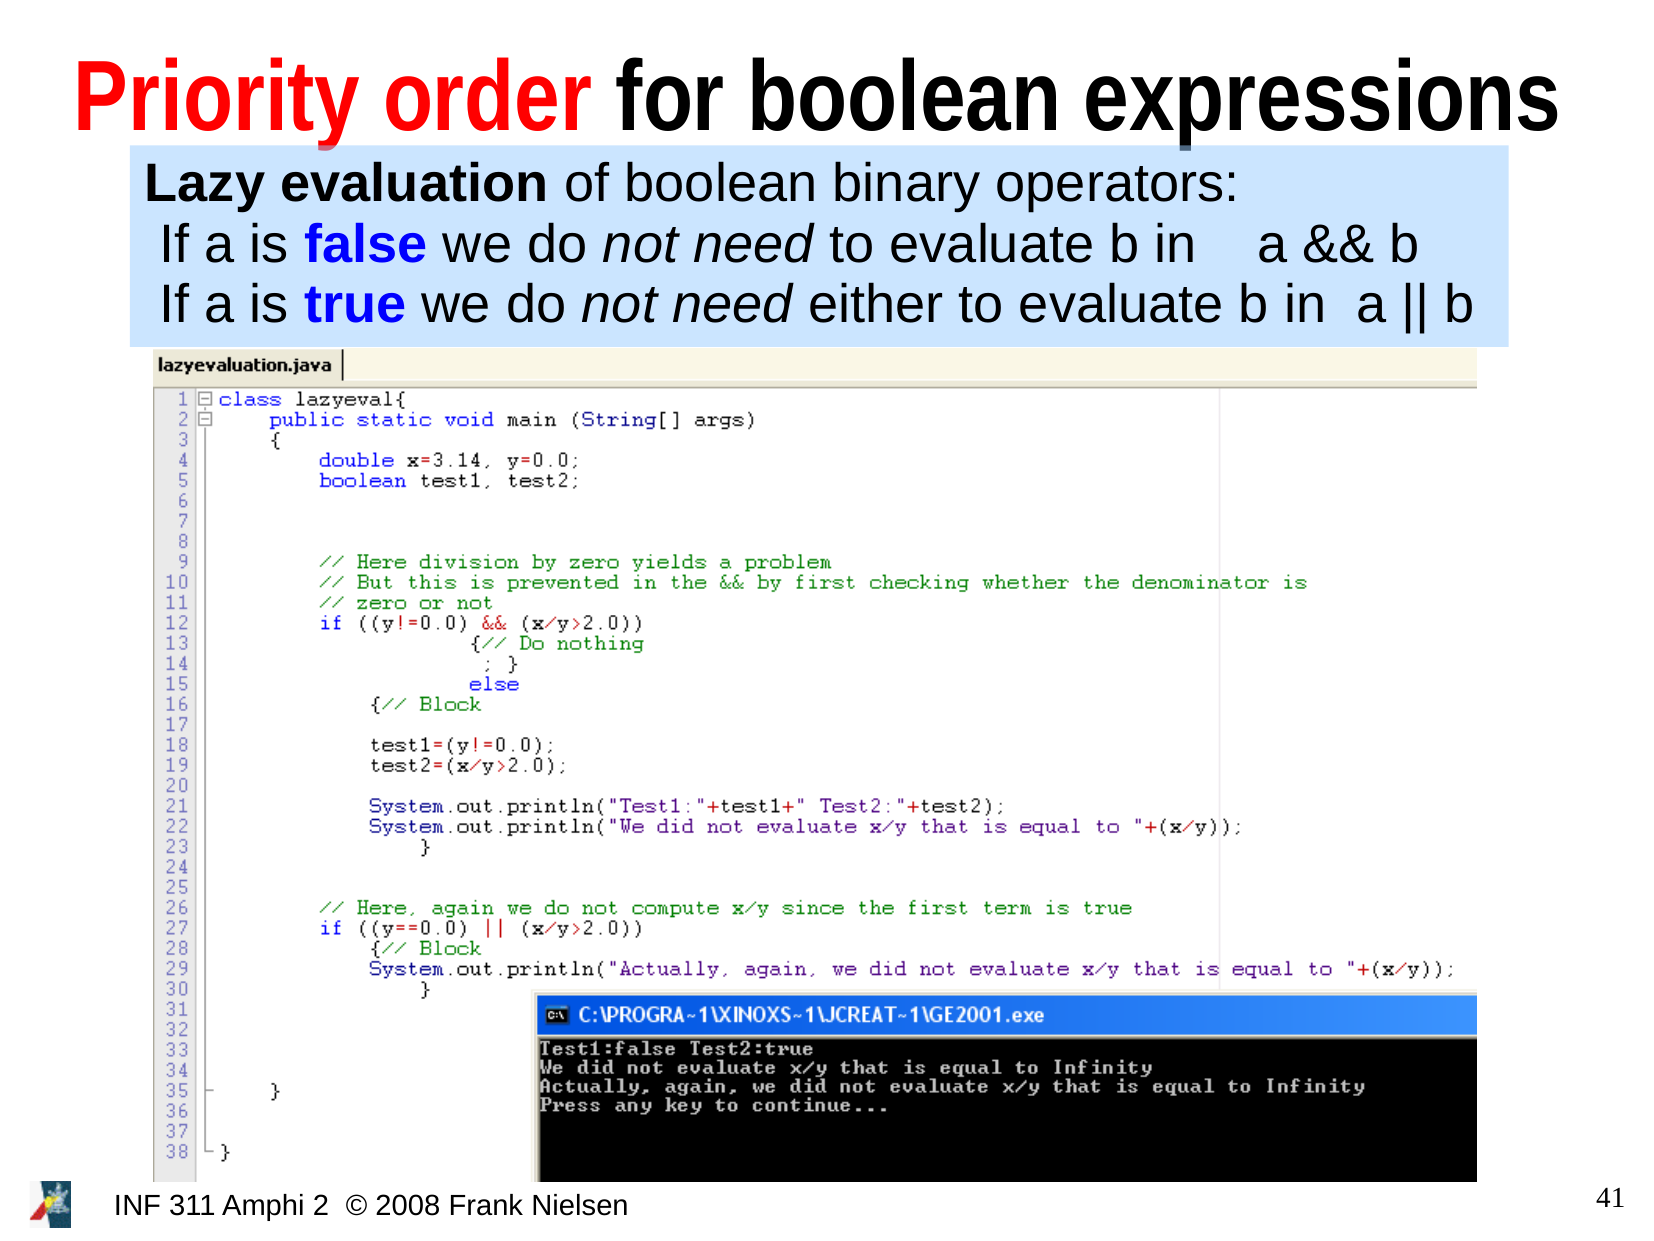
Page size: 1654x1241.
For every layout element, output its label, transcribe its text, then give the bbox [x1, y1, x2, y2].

text_box Lazy evaluation of boolean binary operators: If a is false we do not need to evaluate b in a && b If a is true we do not need either to evaluate b in a || b [129, 145, 1509, 347]
picture [153, 348, 1477, 1182]
picture [29, 1181, 71, 1228]
text_box Priority order for boolean expressions [59, 29, 1625, 159]
